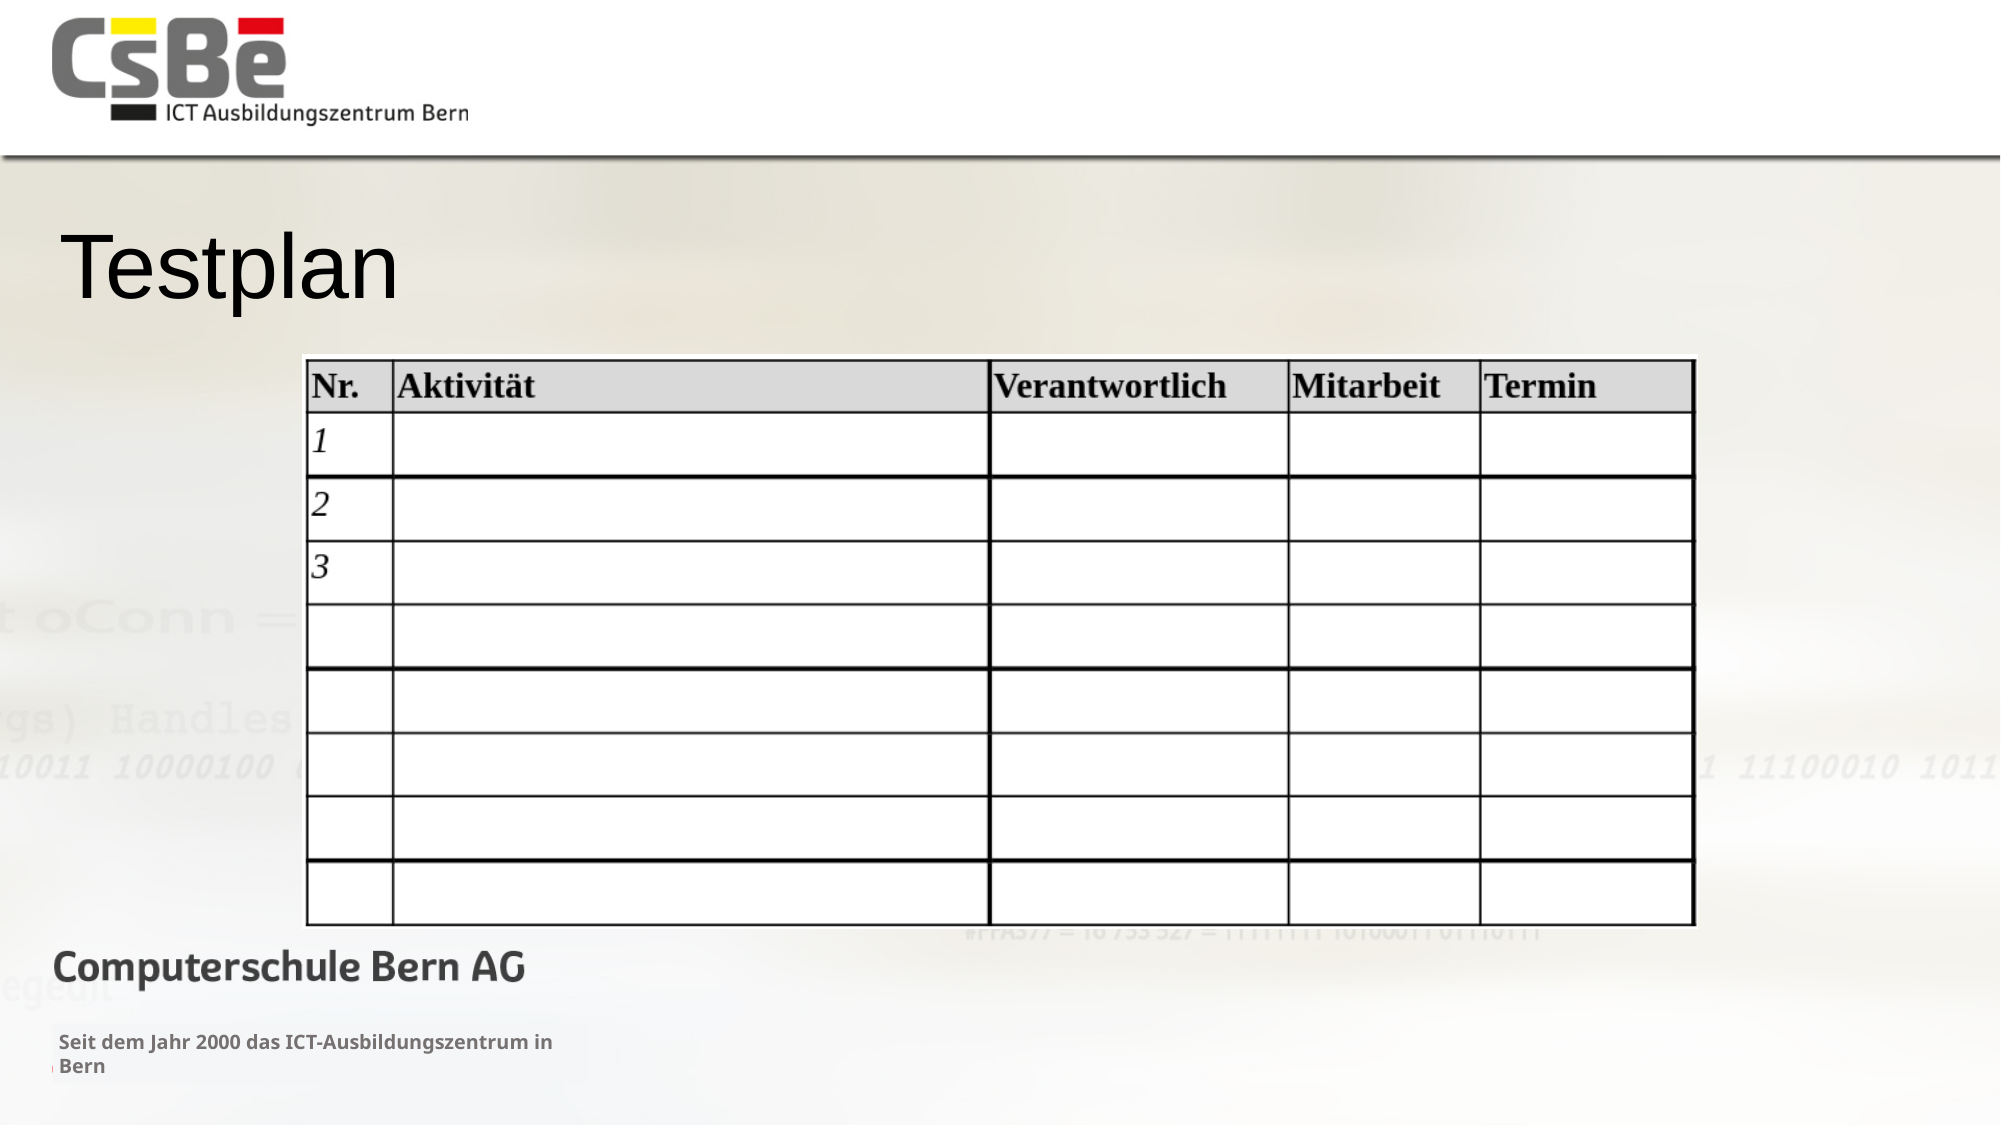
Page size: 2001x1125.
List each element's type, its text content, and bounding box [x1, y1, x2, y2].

picture [0, 0, 2001, 1125]
list Testplan [59, 206, 1920, 355]
